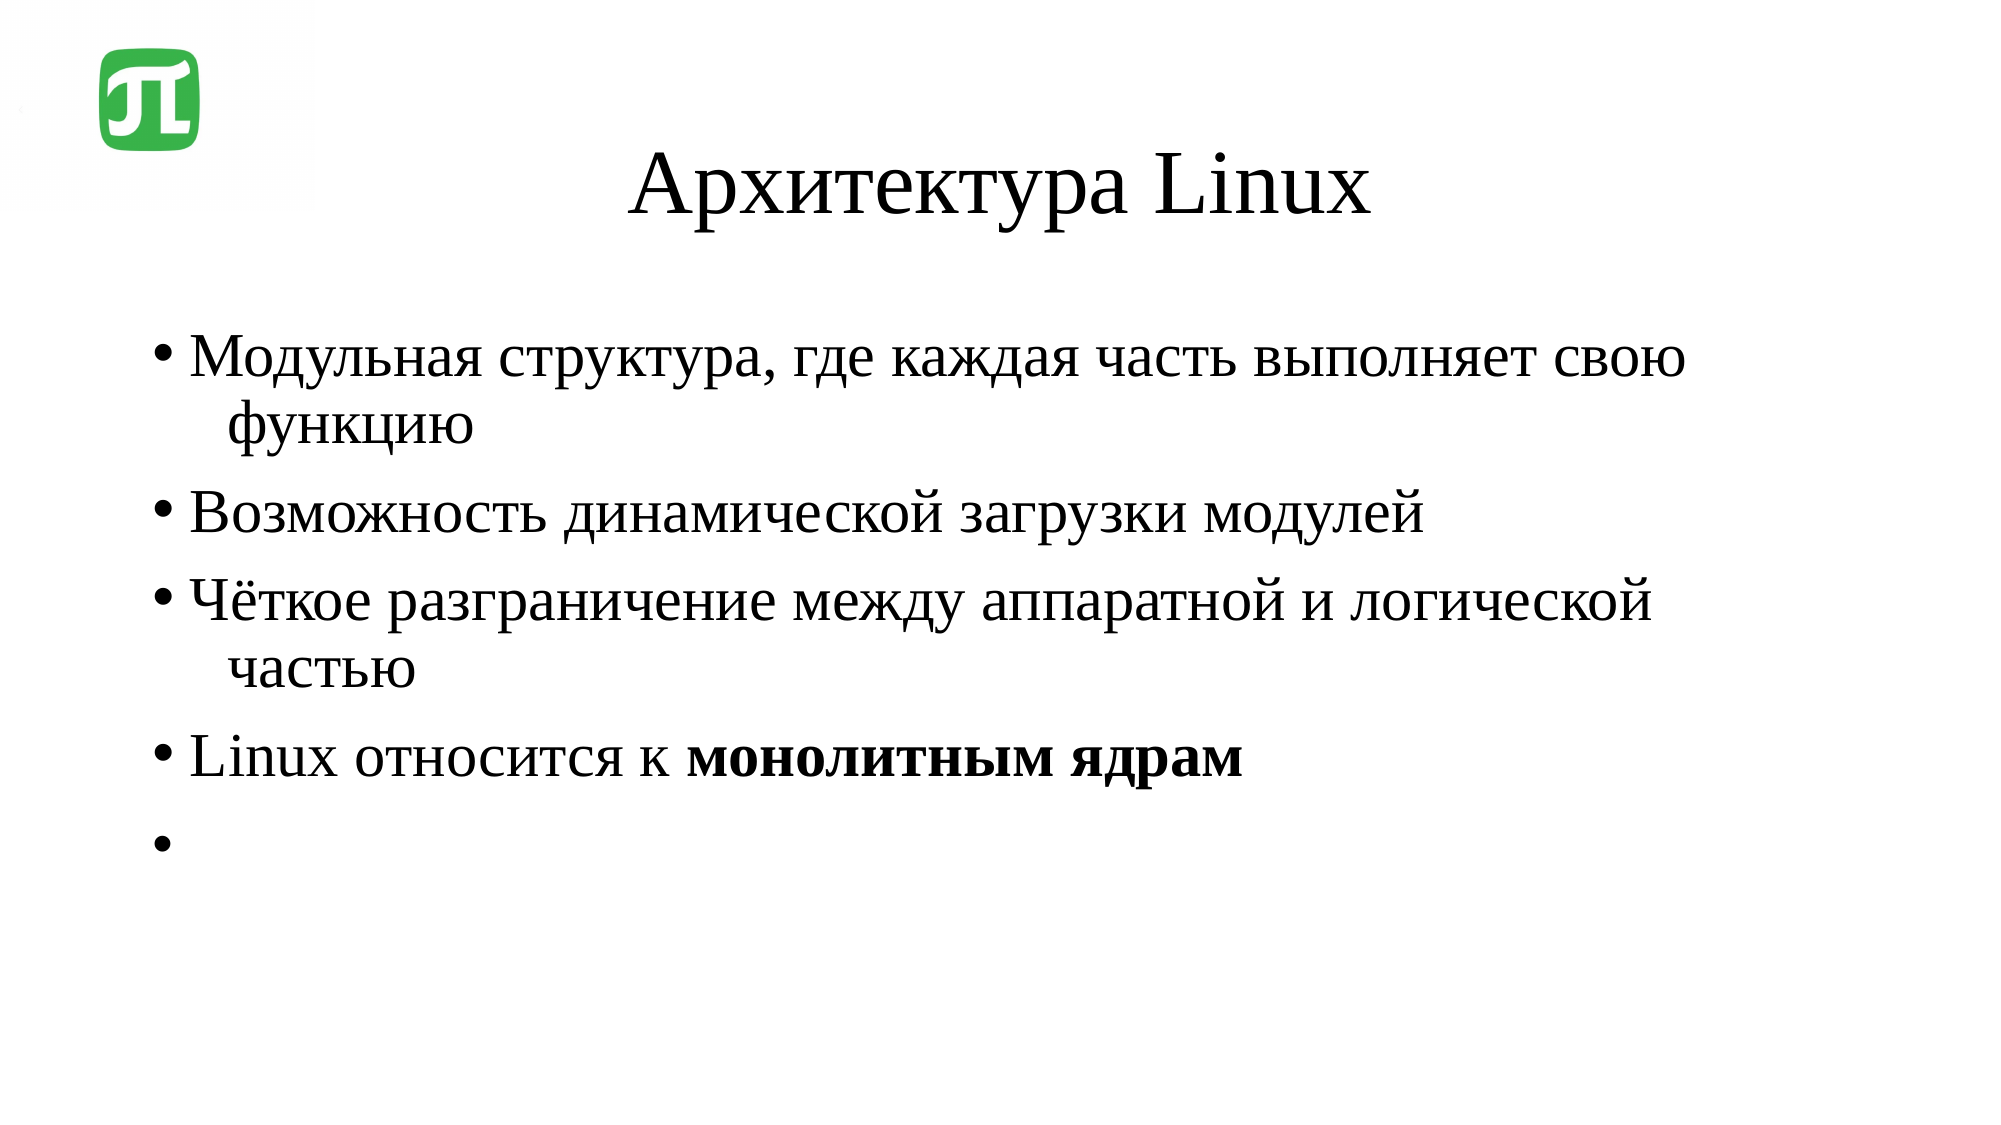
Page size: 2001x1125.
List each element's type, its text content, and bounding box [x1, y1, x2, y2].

title Архитектура Linux [137, 75, 1863, 293]
list Модульная структура, где каждая часть выполняет свою функцию Возможность динамической загрузки модулей Чёткое разграничение между аппаратной и логической частью Linux относится к монолитным ядрам [137, 314, 1863, 1029]
picture [0, 0, 315, 211]
